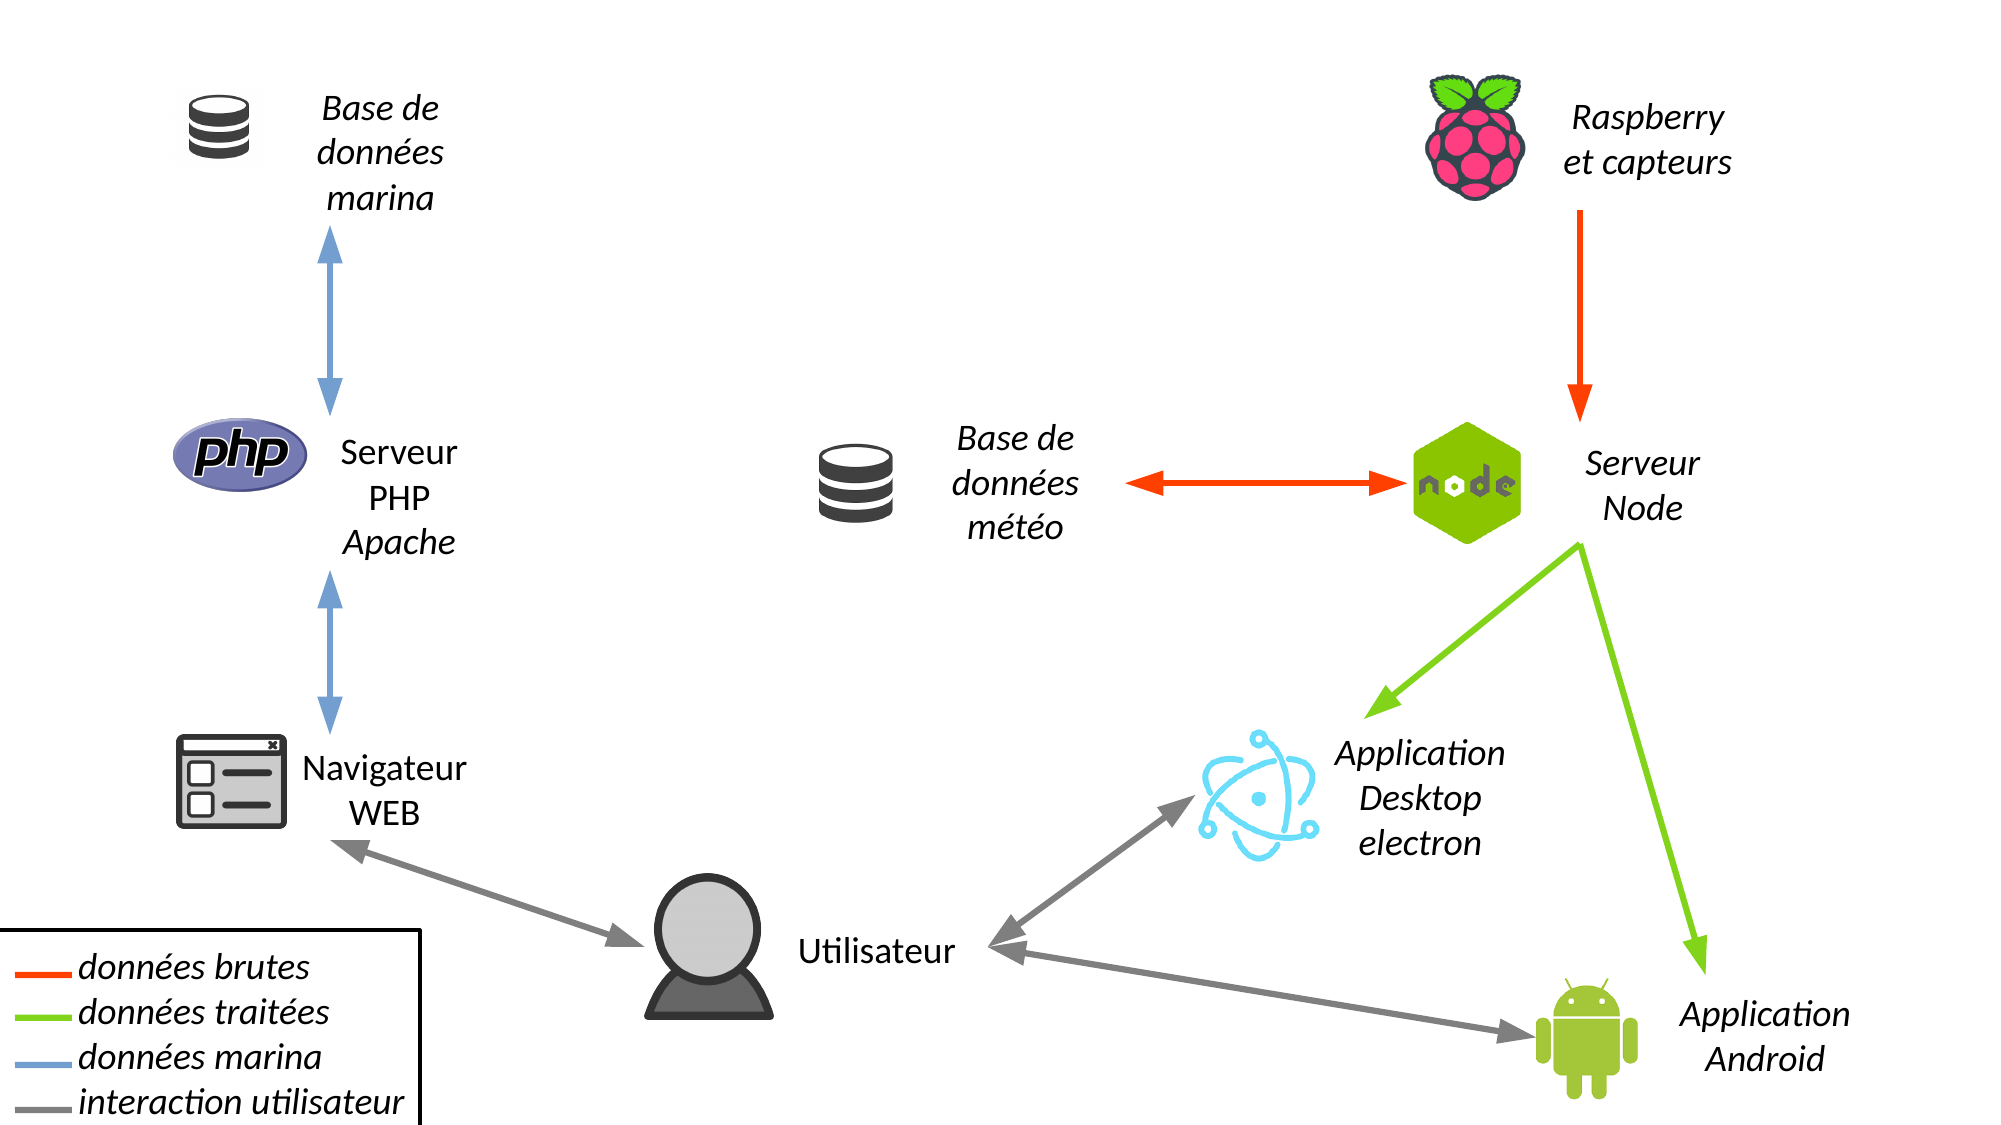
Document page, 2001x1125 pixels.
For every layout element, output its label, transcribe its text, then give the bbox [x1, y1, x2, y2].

picture [1402, 65, 1548, 211]
picture [169, 82, 269, 171]
picture [794, 428, 906, 538]
text_box Navigateur WEB [285, 734, 484, 841]
text_box Base de données marina [271, 75, 491, 226]
text_box Application Android [1656, 981, 1876, 1094]
text_box Utilisateur [766, 918, 988, 979]
text_box Serveur PHP Apache [309, 419, 489, 571]
picture [1536, 975, 1642, 1100]
text_box Base de données météo [906, 404, 1126, 562]
picture [1407, 422, 1528, 544]
text_box Application Desktop electron [1311, 719, 1531, 871]
picture [644, 873, 774, 1021]
picture [1195, 727, 1311, 863]
text_box données brutes données traitées données marina interaction utilisateur [0, 930, 421, 1125]
picture [171, 416, 309, 494]
text_box Serveur Node [1533, 430, 1753, 536]
text_box Raspberry et capteurs [1538, 85, 1758, 191]
picture [176, 734, 285, 829]
